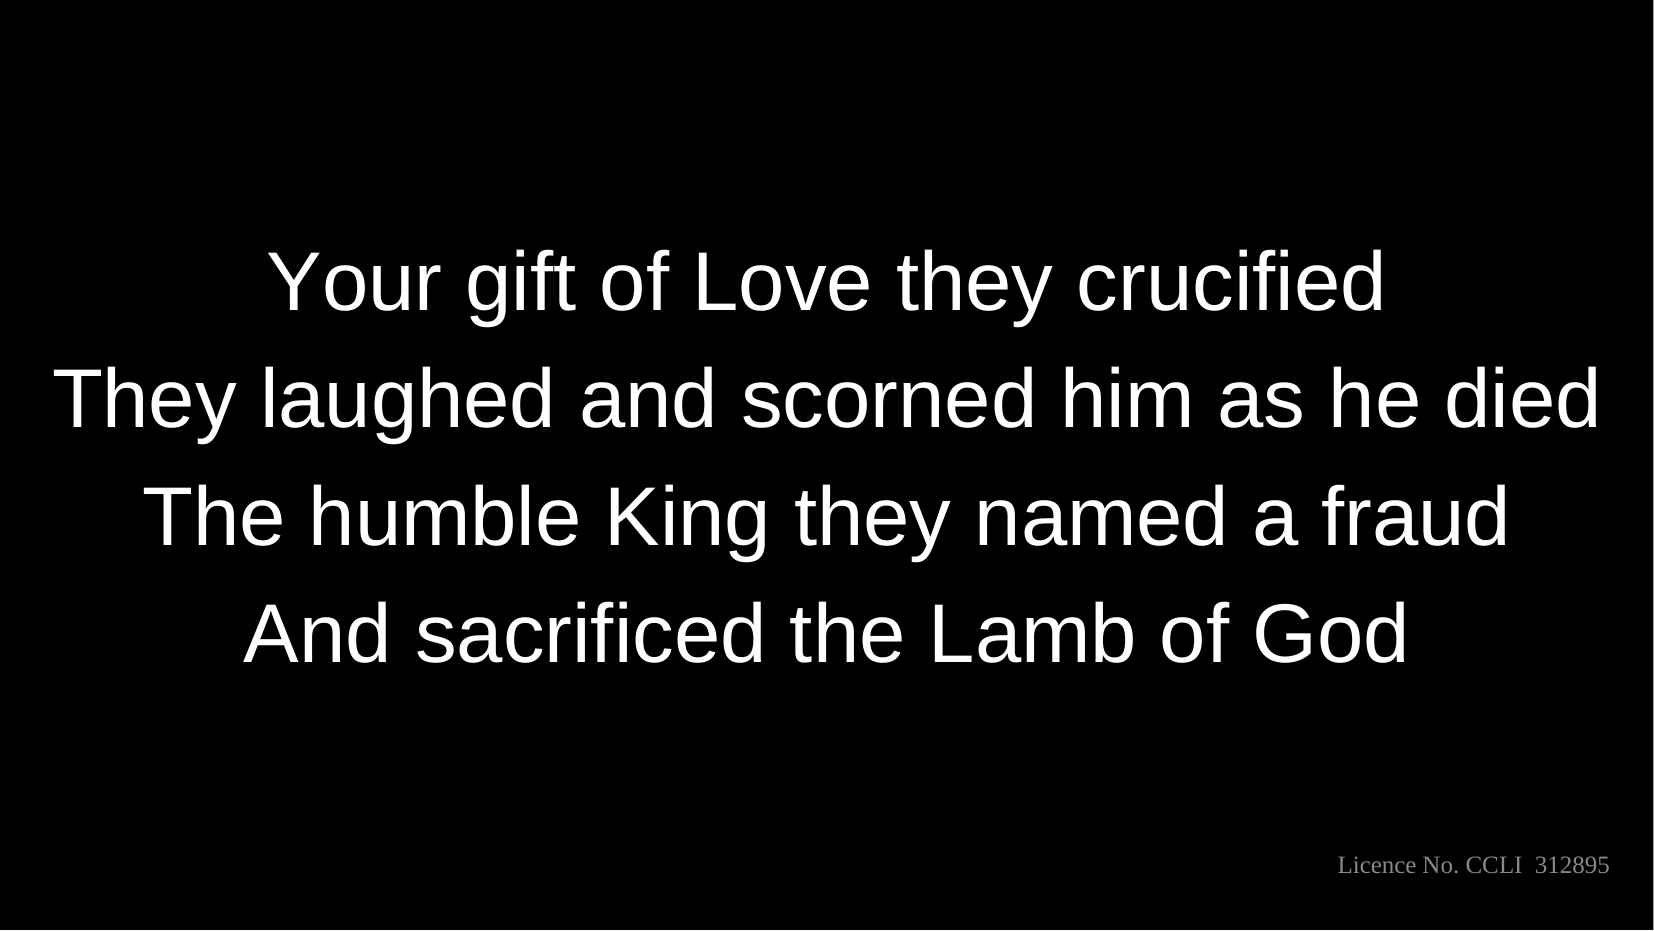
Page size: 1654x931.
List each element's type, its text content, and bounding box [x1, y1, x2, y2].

text_box Licence No. CCLI 312895 [1275, 840, 1626, 887]
text_box Your gift of Love they crucified They laughed and scorned him as he died The humble King they named a fraud And sacrificed the Lamb of God [0, 230, 1654, 922]
